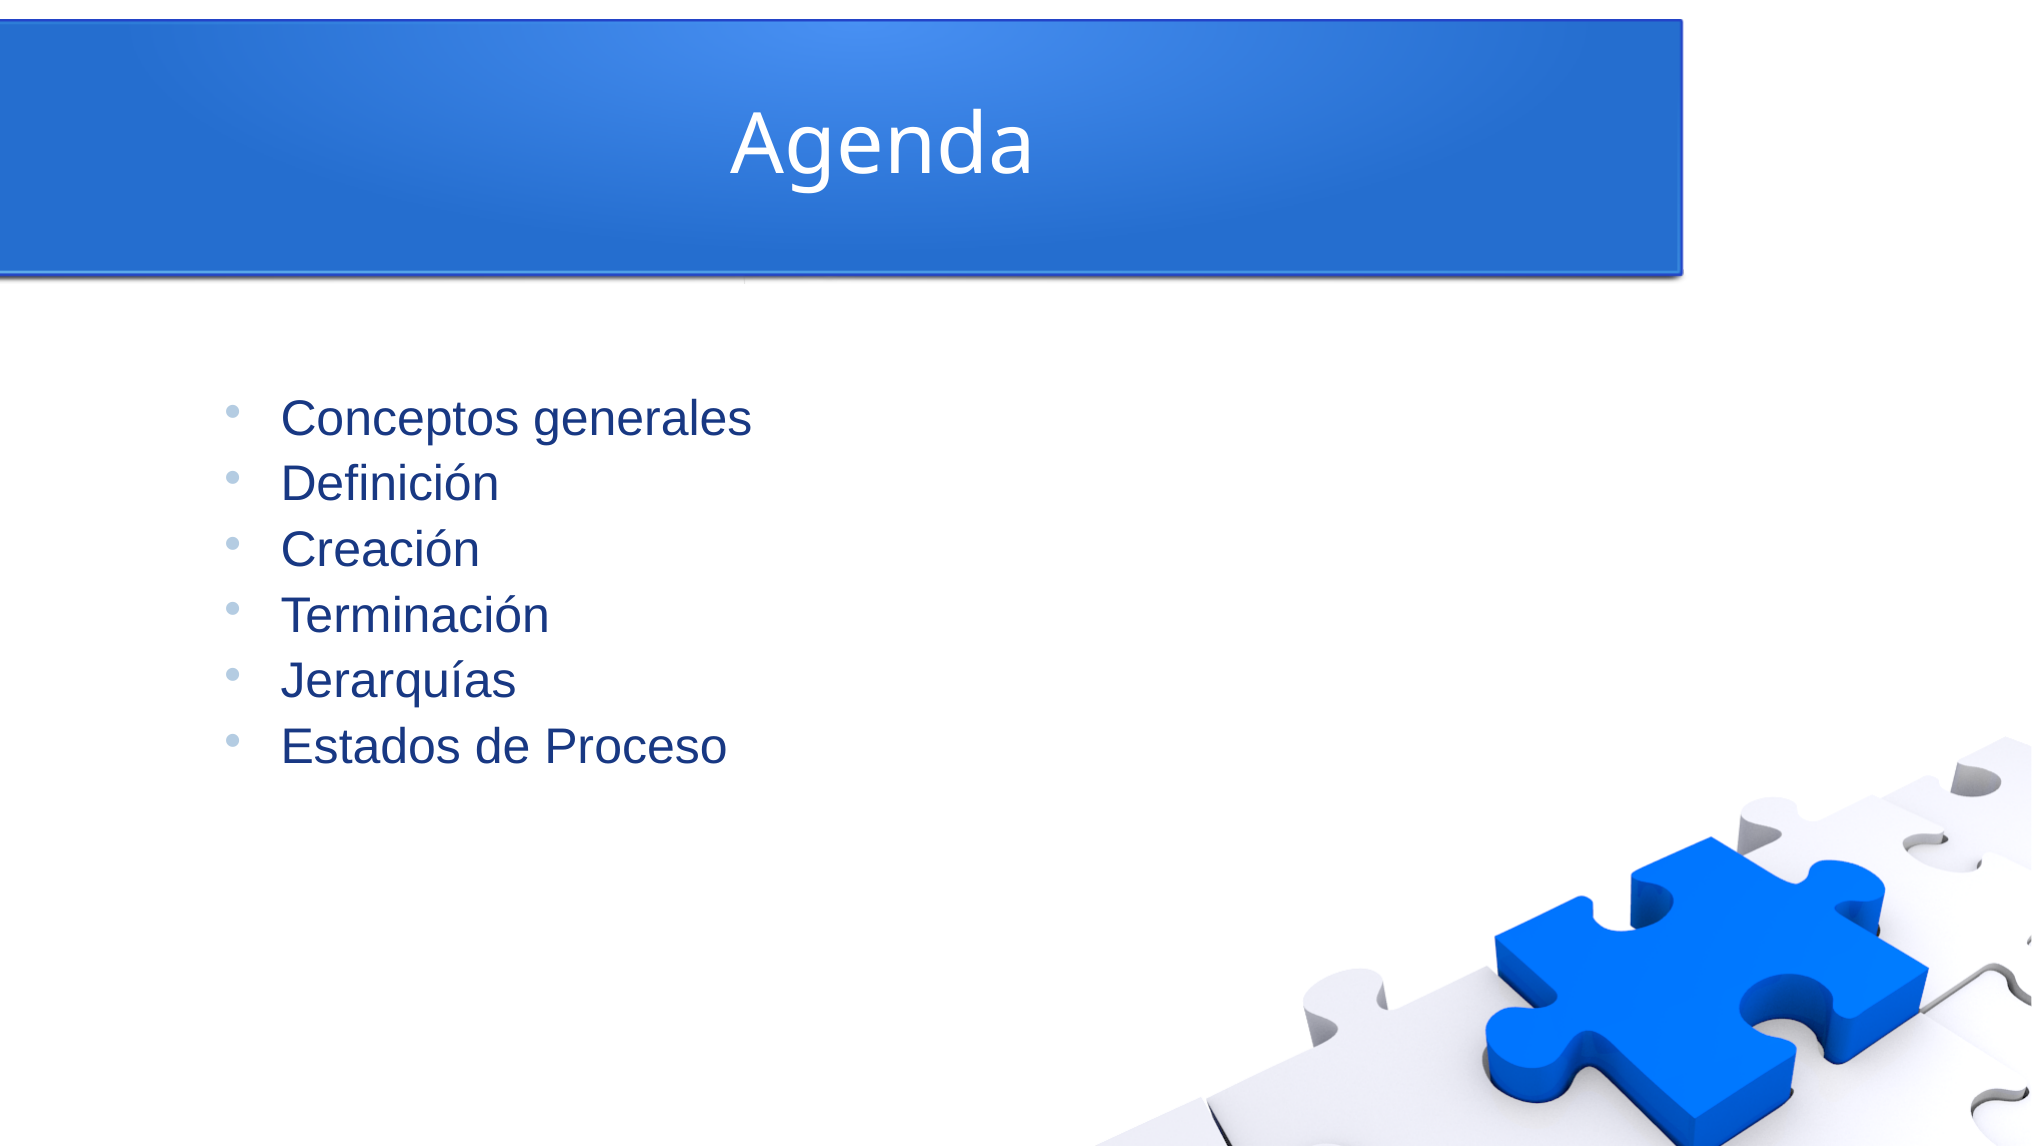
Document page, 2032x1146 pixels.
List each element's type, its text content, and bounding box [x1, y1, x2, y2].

title Agenda [101, 45, 1666, 237]
list Conceptos generales Definición Creación Terminación Jerarquías Estados de Proceso [224, 389, 1418, 934]
picture [0, 19, 1689, 284]
picture [1071, 605, 2032, 1146]
